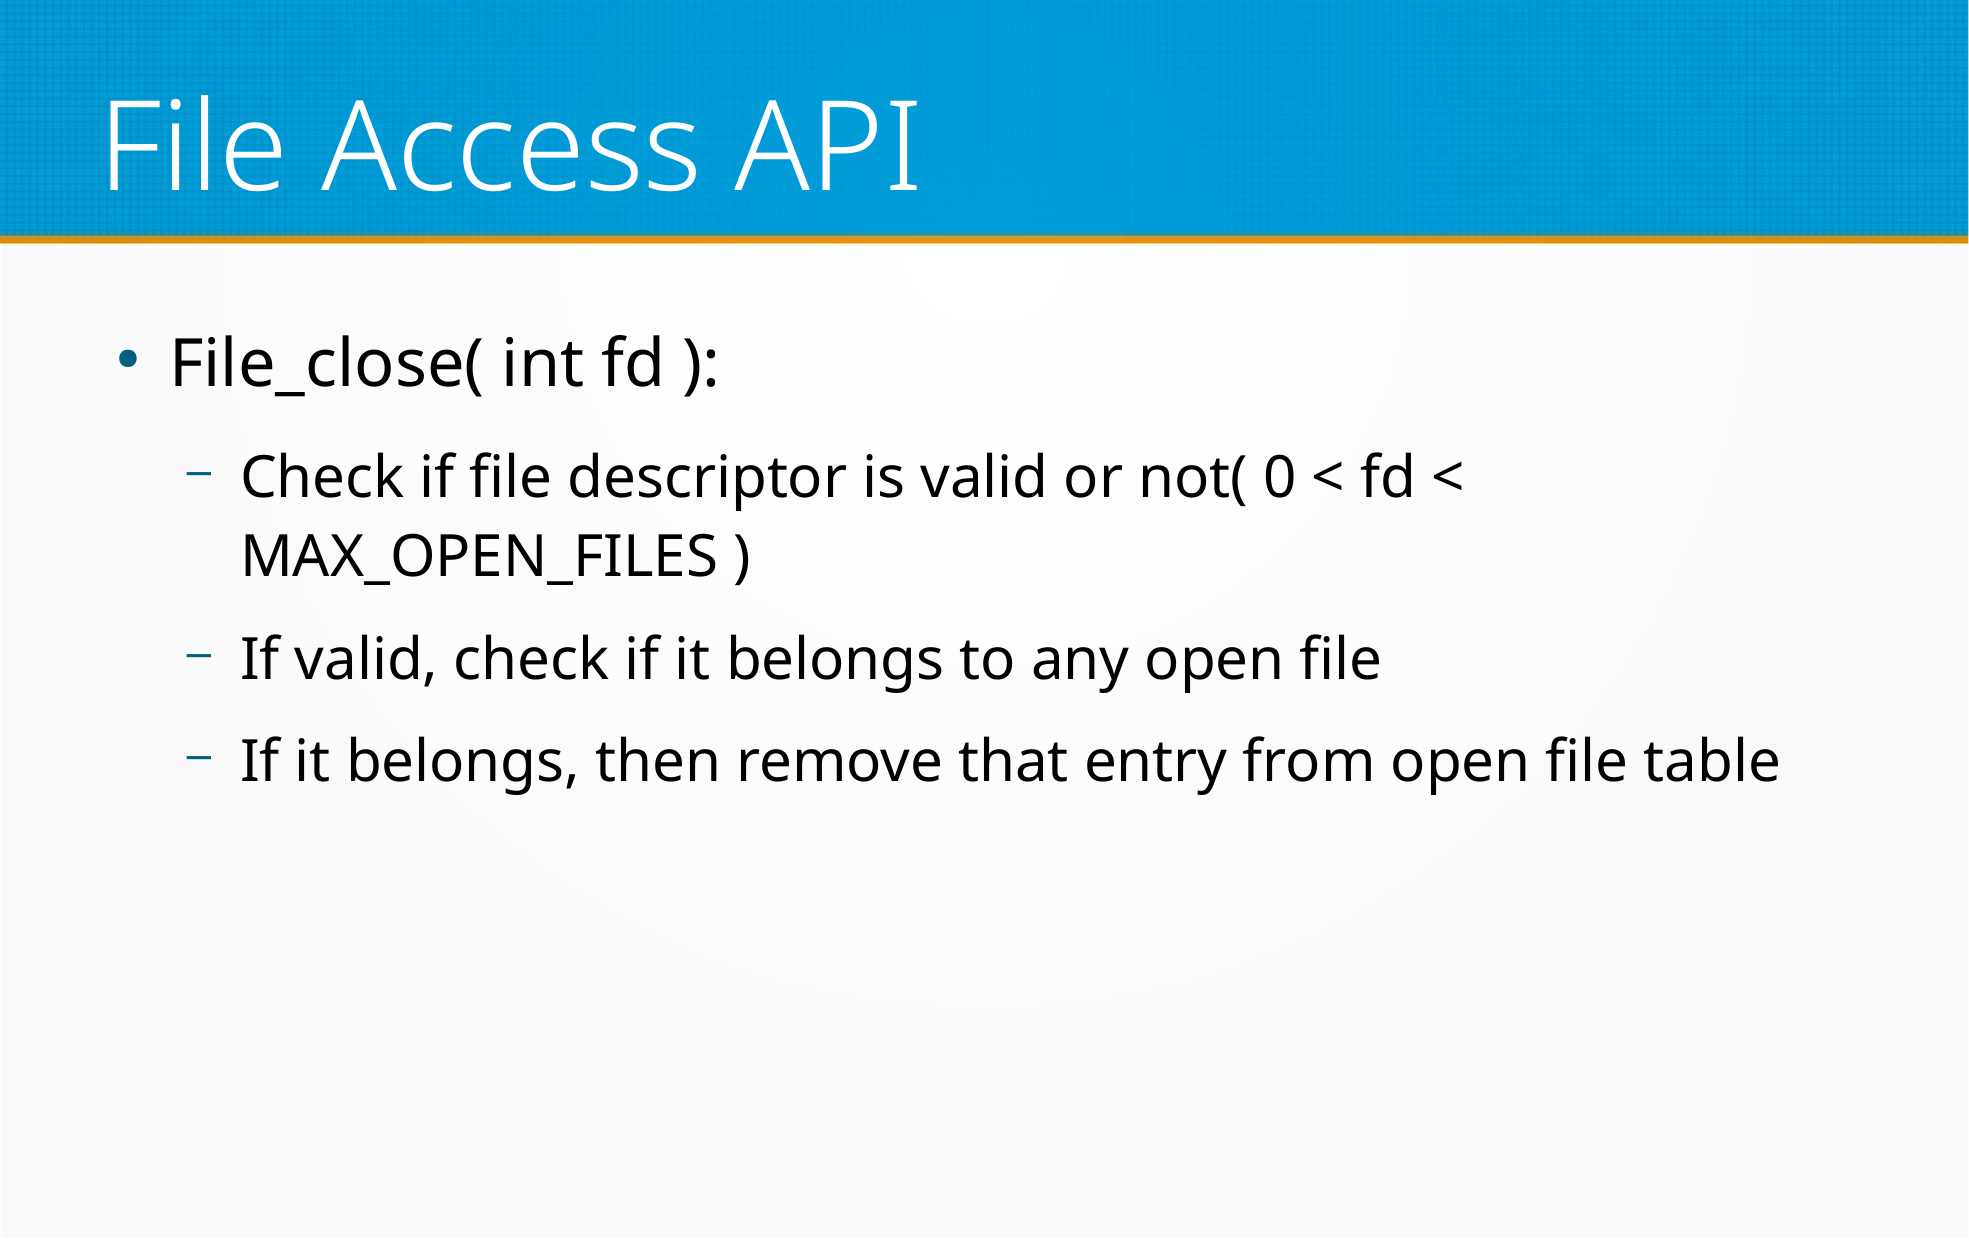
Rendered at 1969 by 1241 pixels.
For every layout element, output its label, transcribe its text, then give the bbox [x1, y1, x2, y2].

picture [0, 233, 1969, 1241]
list File_close( int fd ): Check if file descriptor is valid or not( 0 < fd < MAX_OPEN_FILES ) If valid, check if it belongs to any open file If it belongs, then remove that entry from open file table [98, 315, 1861, 1081]
title File Access API [98, 19, 1870, 227]
